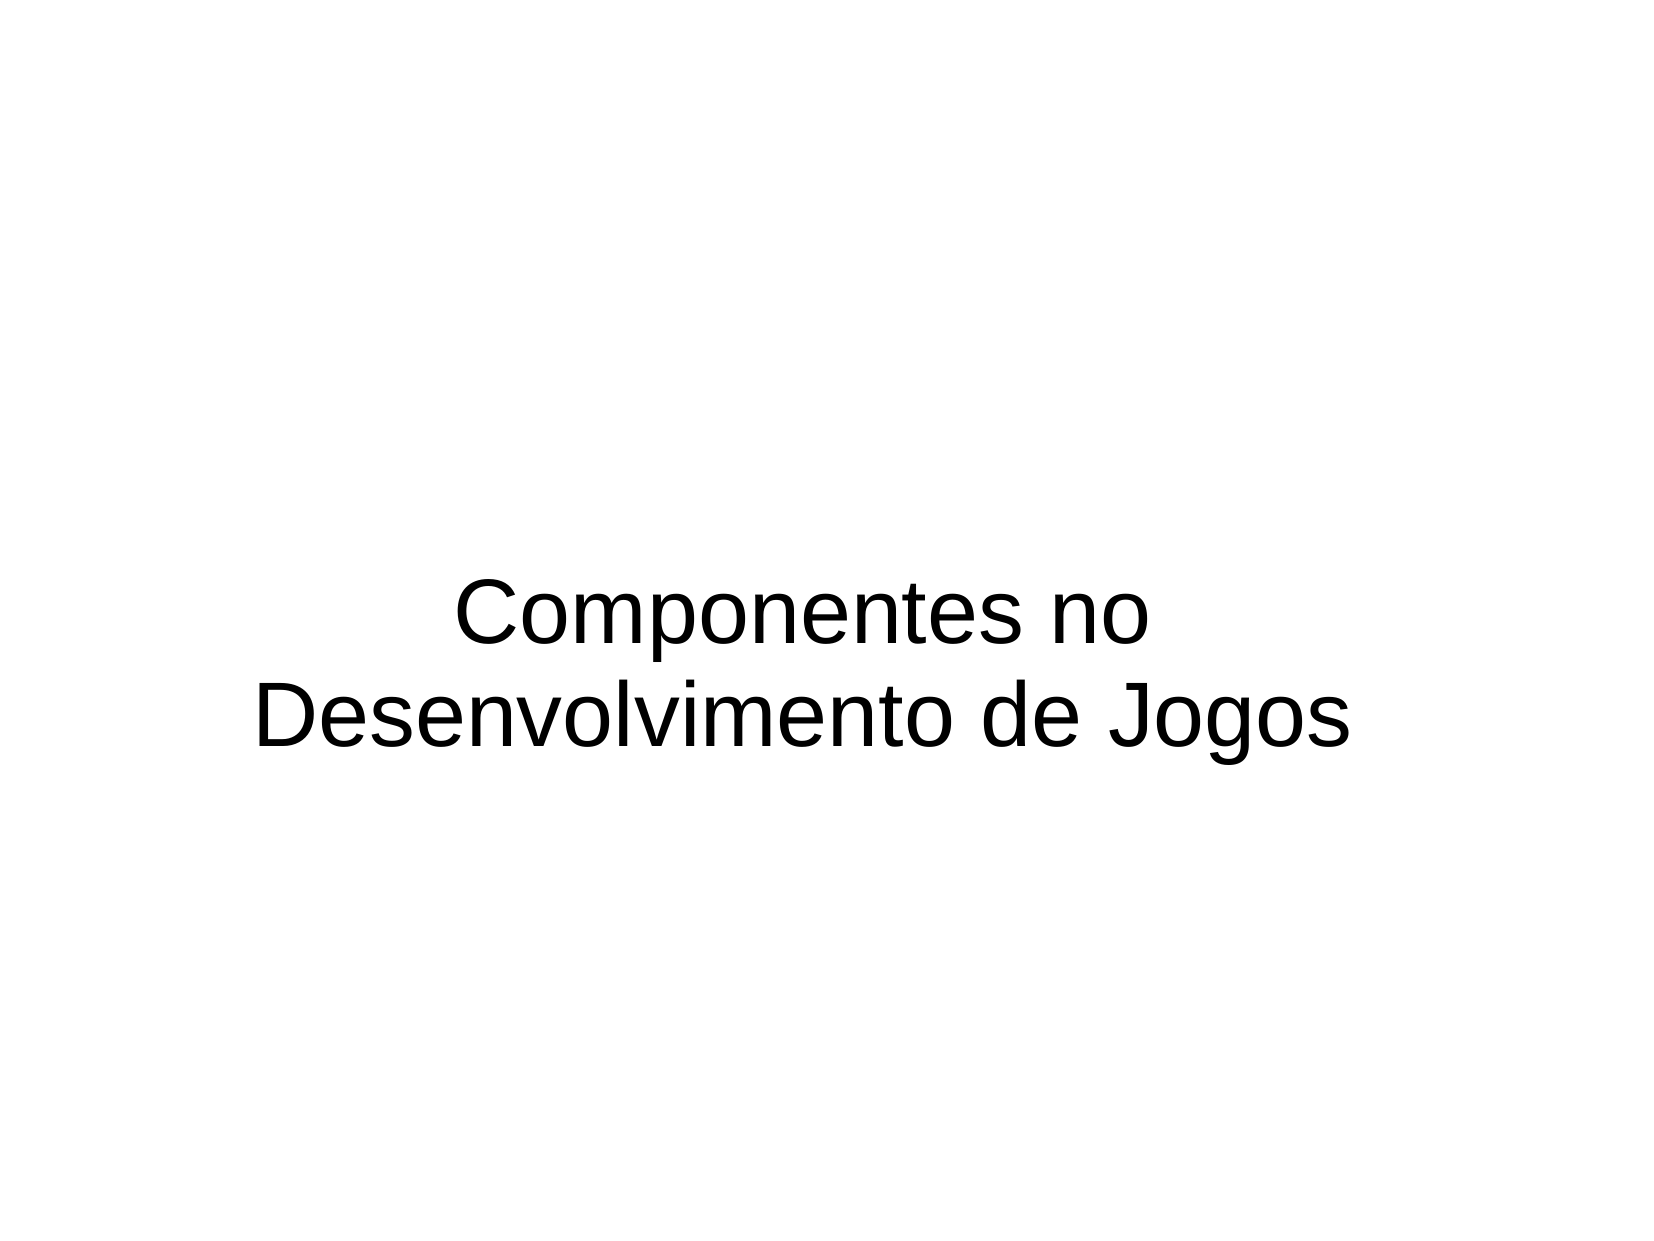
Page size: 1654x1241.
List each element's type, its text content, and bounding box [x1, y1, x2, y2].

title Componentes no Desenvolvimento de Jogos [59, 561, 1548, 767]
